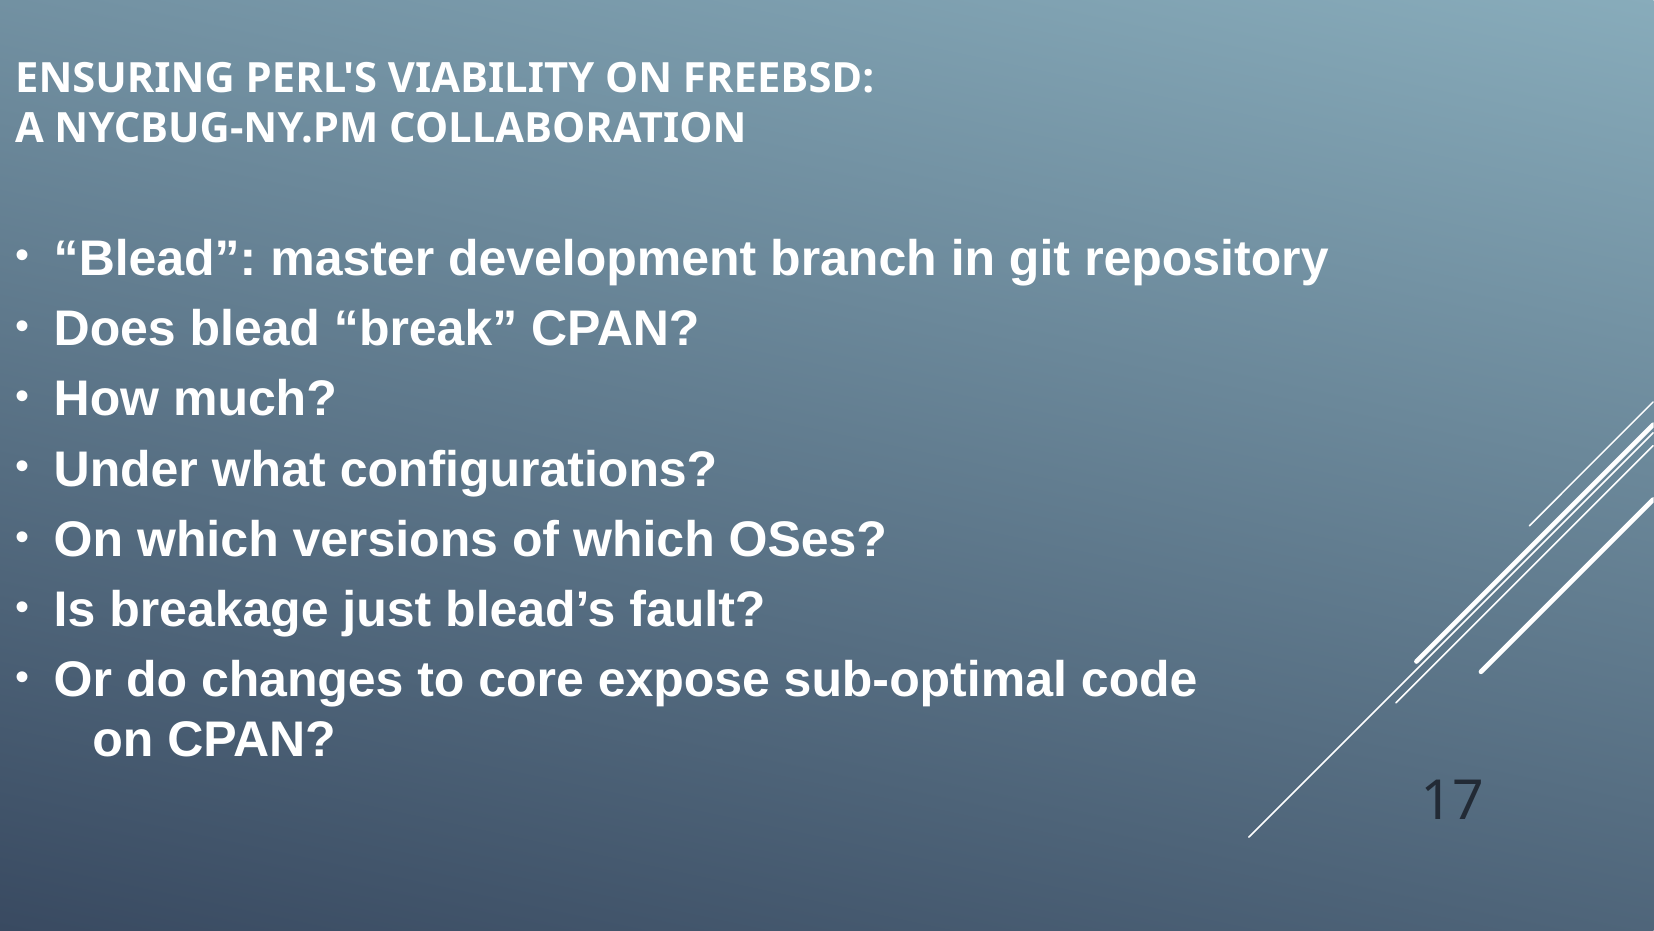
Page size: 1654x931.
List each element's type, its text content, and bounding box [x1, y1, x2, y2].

subtitle “Blead”: master development branch in git repository Does blead “break” CPAN? How much? Under what configurations? On which versions of which OSes? Is breakage just blead’s fault? Or do changes to core expose sub-optimal code on CPAN? [0, 217, 1489, 871]
title Ensuring Perl's Viability on FreeBSD: A NYCBUG-NY.PM Collaboration [0, 36, 1133, 166]
